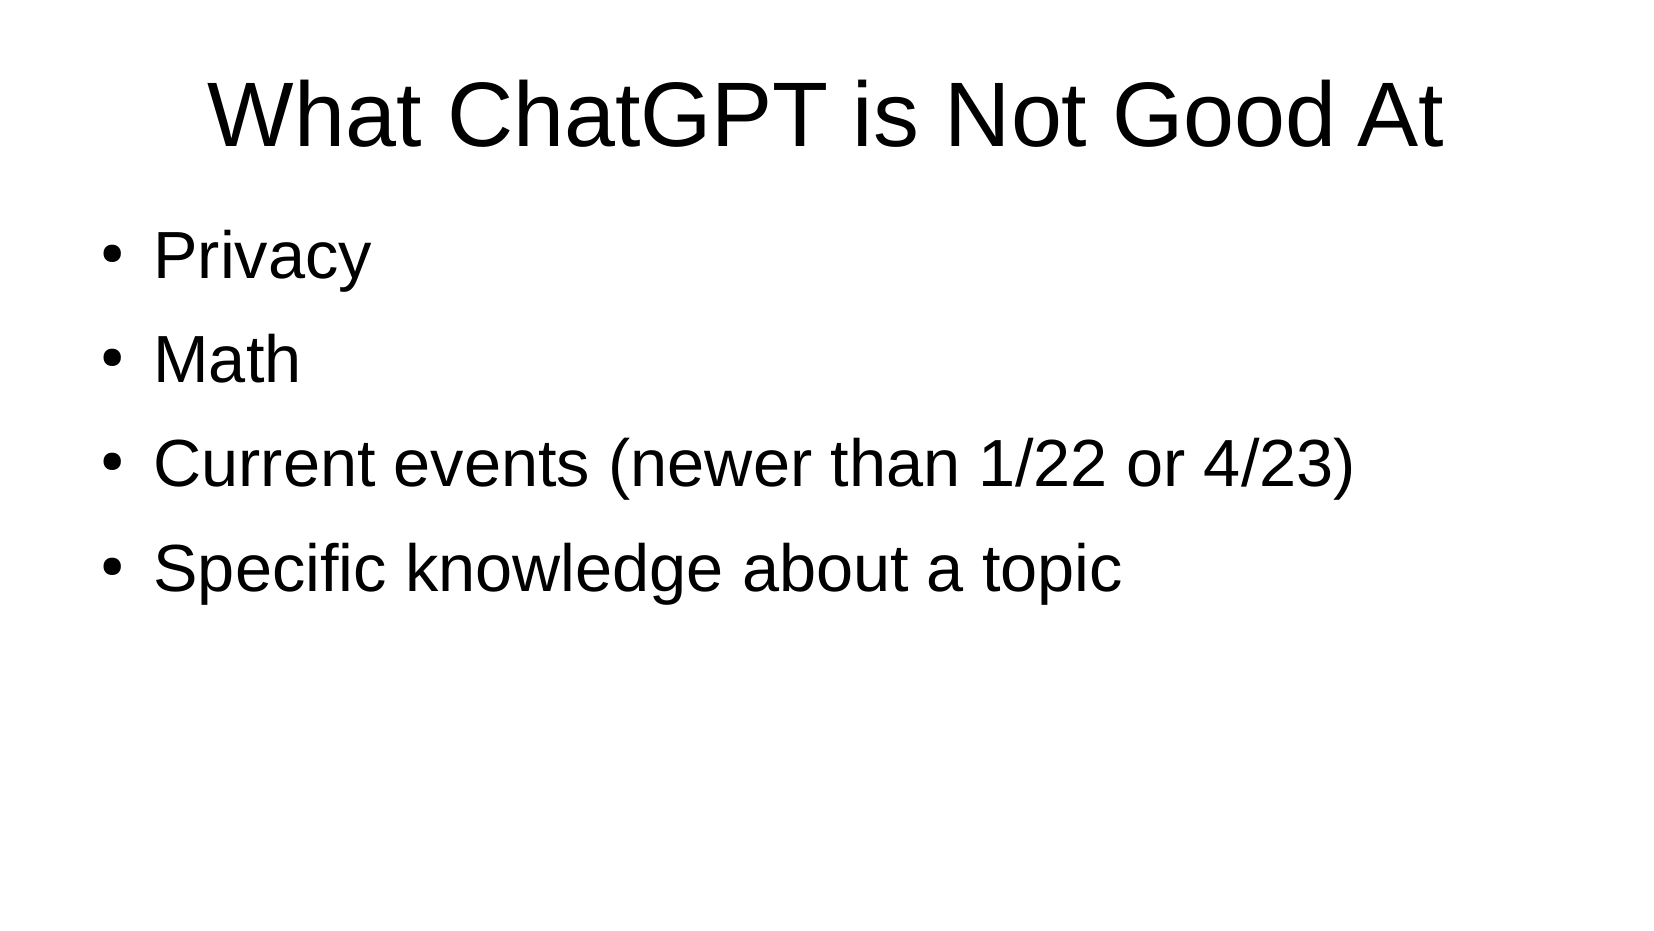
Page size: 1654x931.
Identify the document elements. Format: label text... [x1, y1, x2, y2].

list Privacy Math Current events (newer than 1/22 or 4/23) Specific knowledge about a topic [82, 217, 1571, 758]
text_box [82, 37, 1571, 193]
